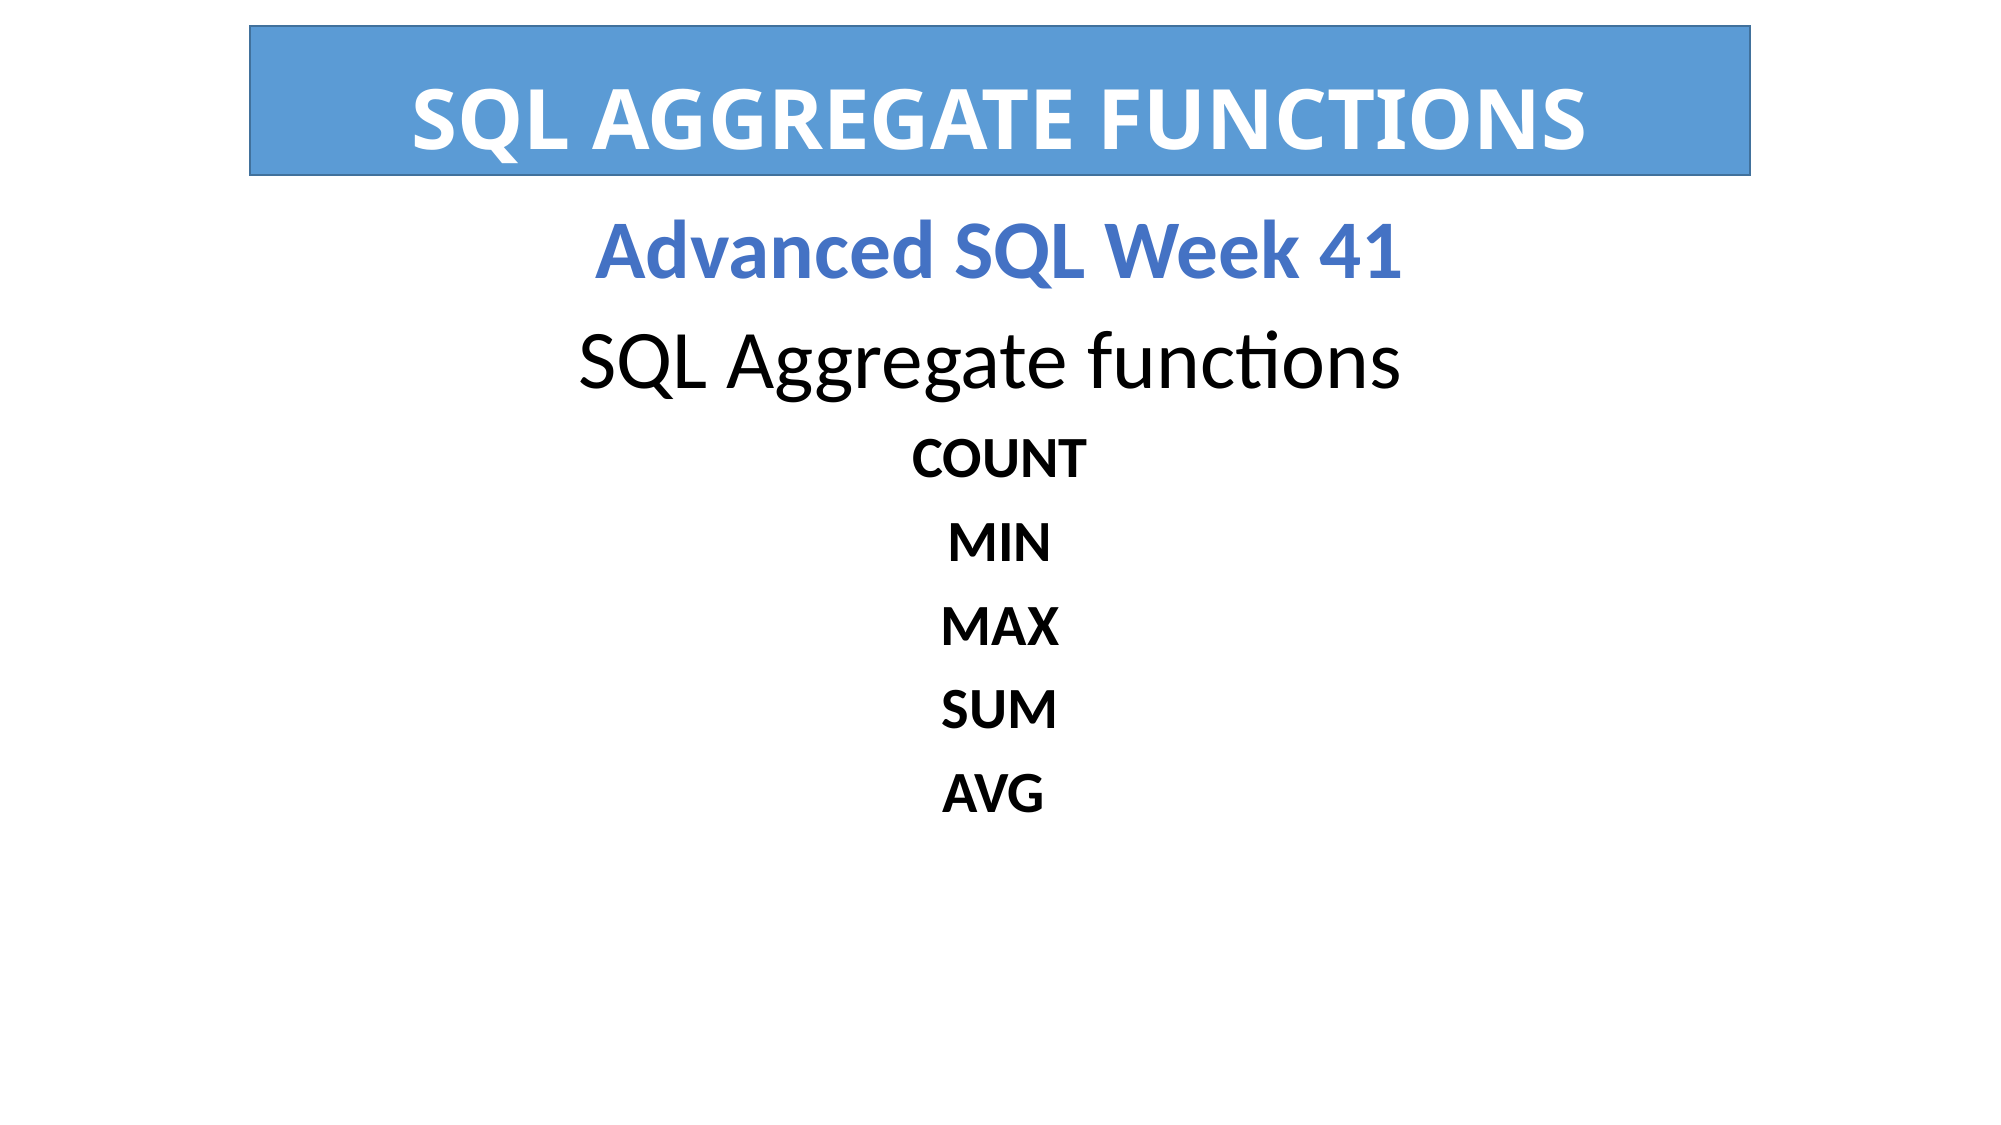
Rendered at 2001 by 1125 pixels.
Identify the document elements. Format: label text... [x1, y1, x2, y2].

title SQL AGGREGATE FUNCTIONS [249, 26, 1750, 176]
subtitle Advanced SQL Week 41 SQL Aggregate functions COUNT MIN MAX SUM AVG [249, 198, 1750, 1051]
